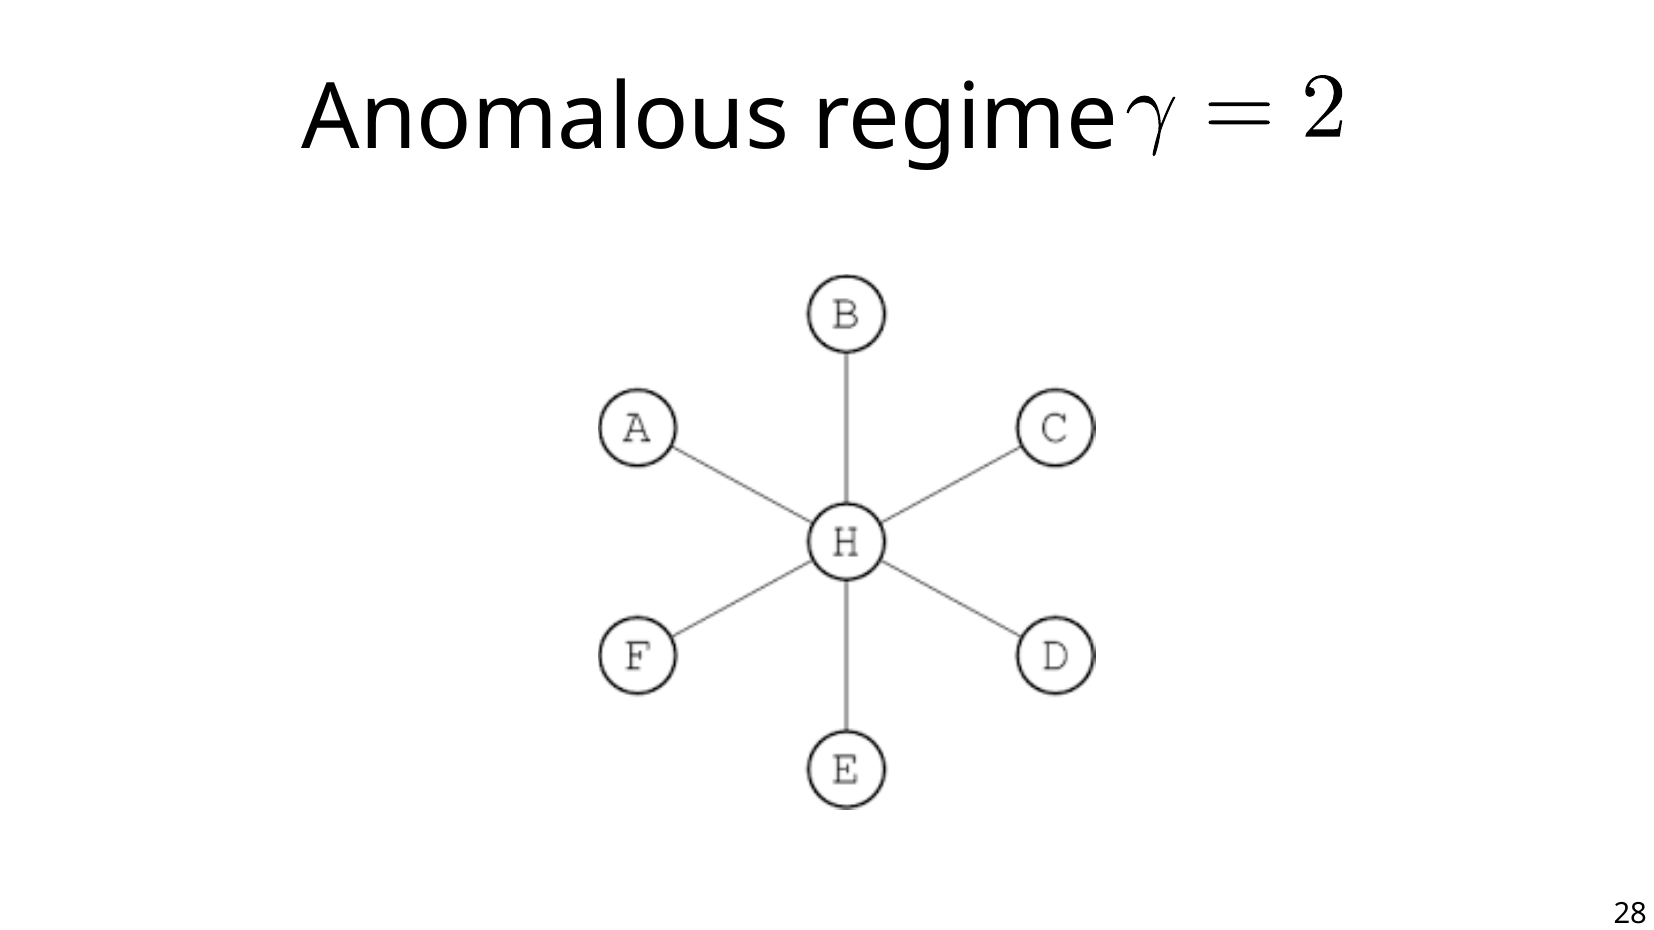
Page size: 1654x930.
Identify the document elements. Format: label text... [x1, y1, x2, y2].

picture [598, 274, 1096, 811]
title Anomalous regime [82, 1, 1571, 225]
text_box [1125, 75, 1347, 157]
